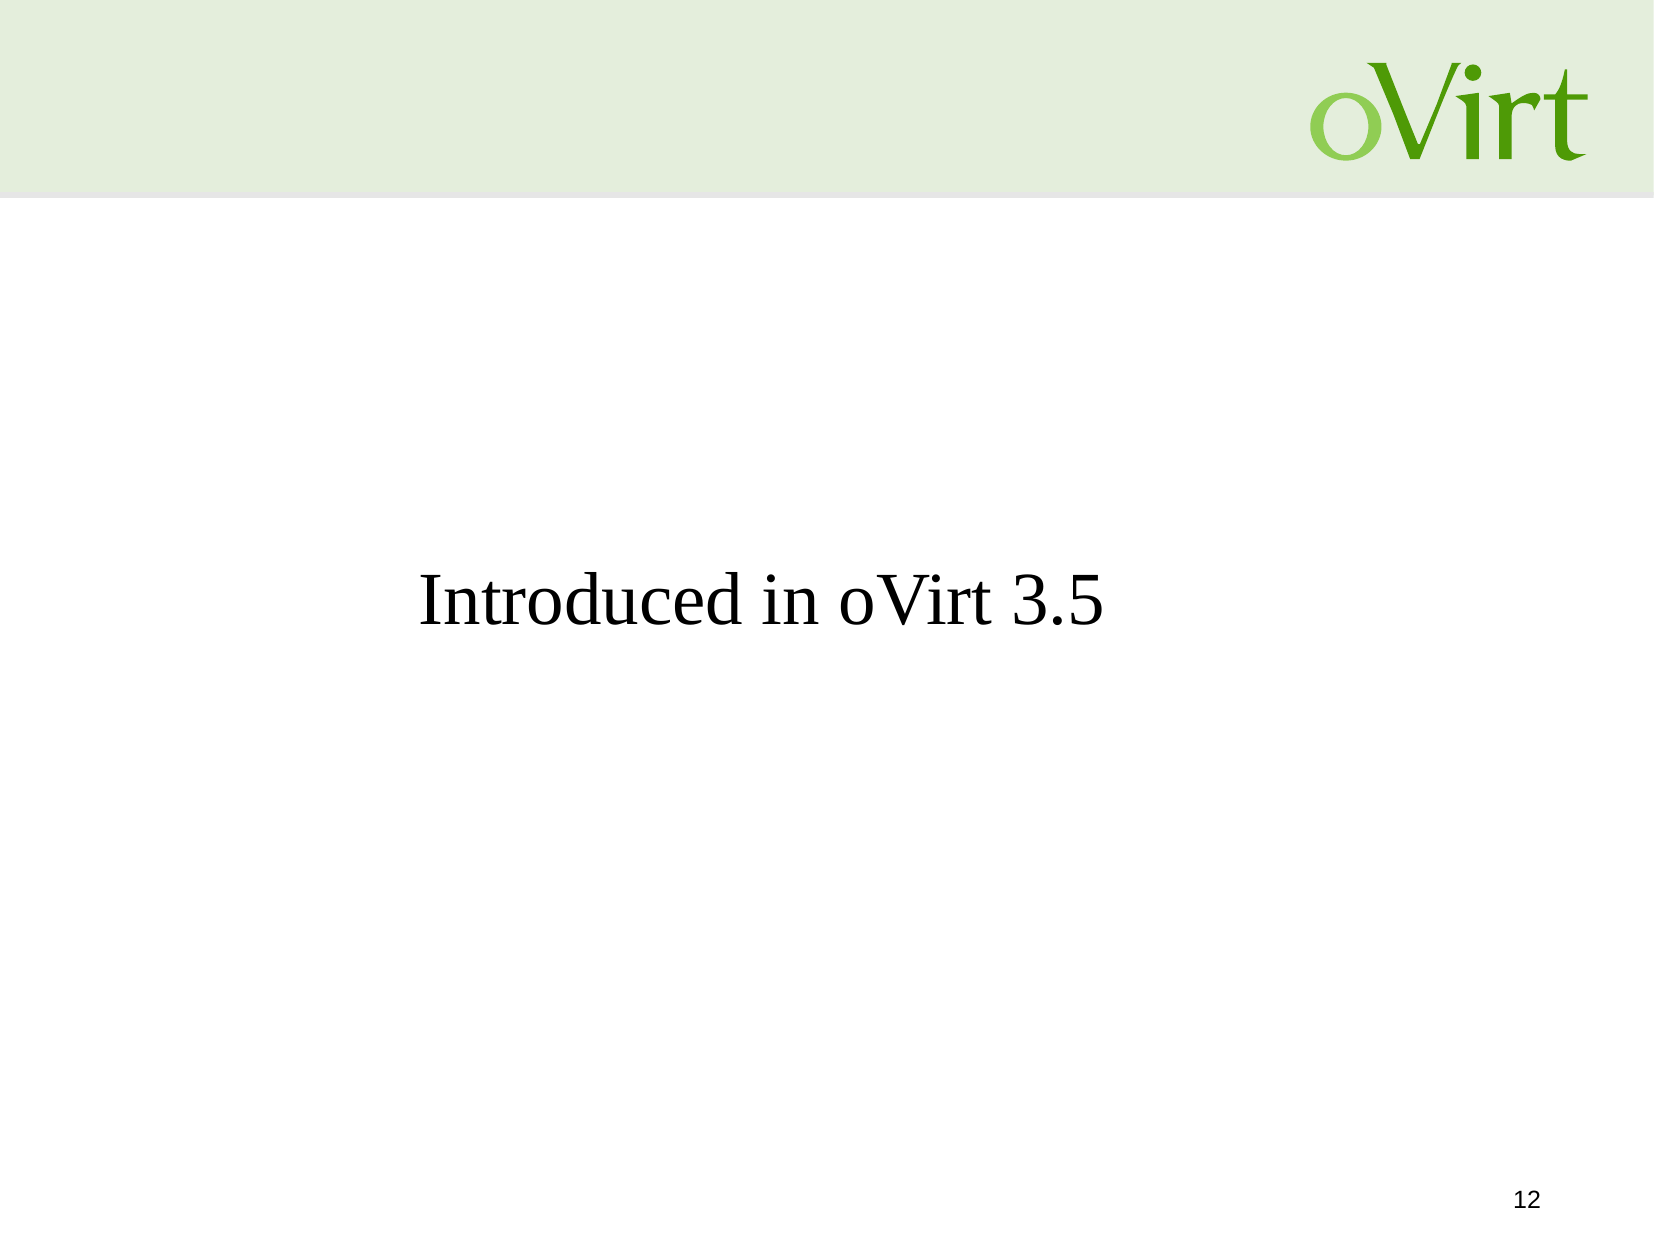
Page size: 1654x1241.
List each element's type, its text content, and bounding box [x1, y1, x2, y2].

list Introduced in oVirt 3.5 [358, 558, 1435, 671]
